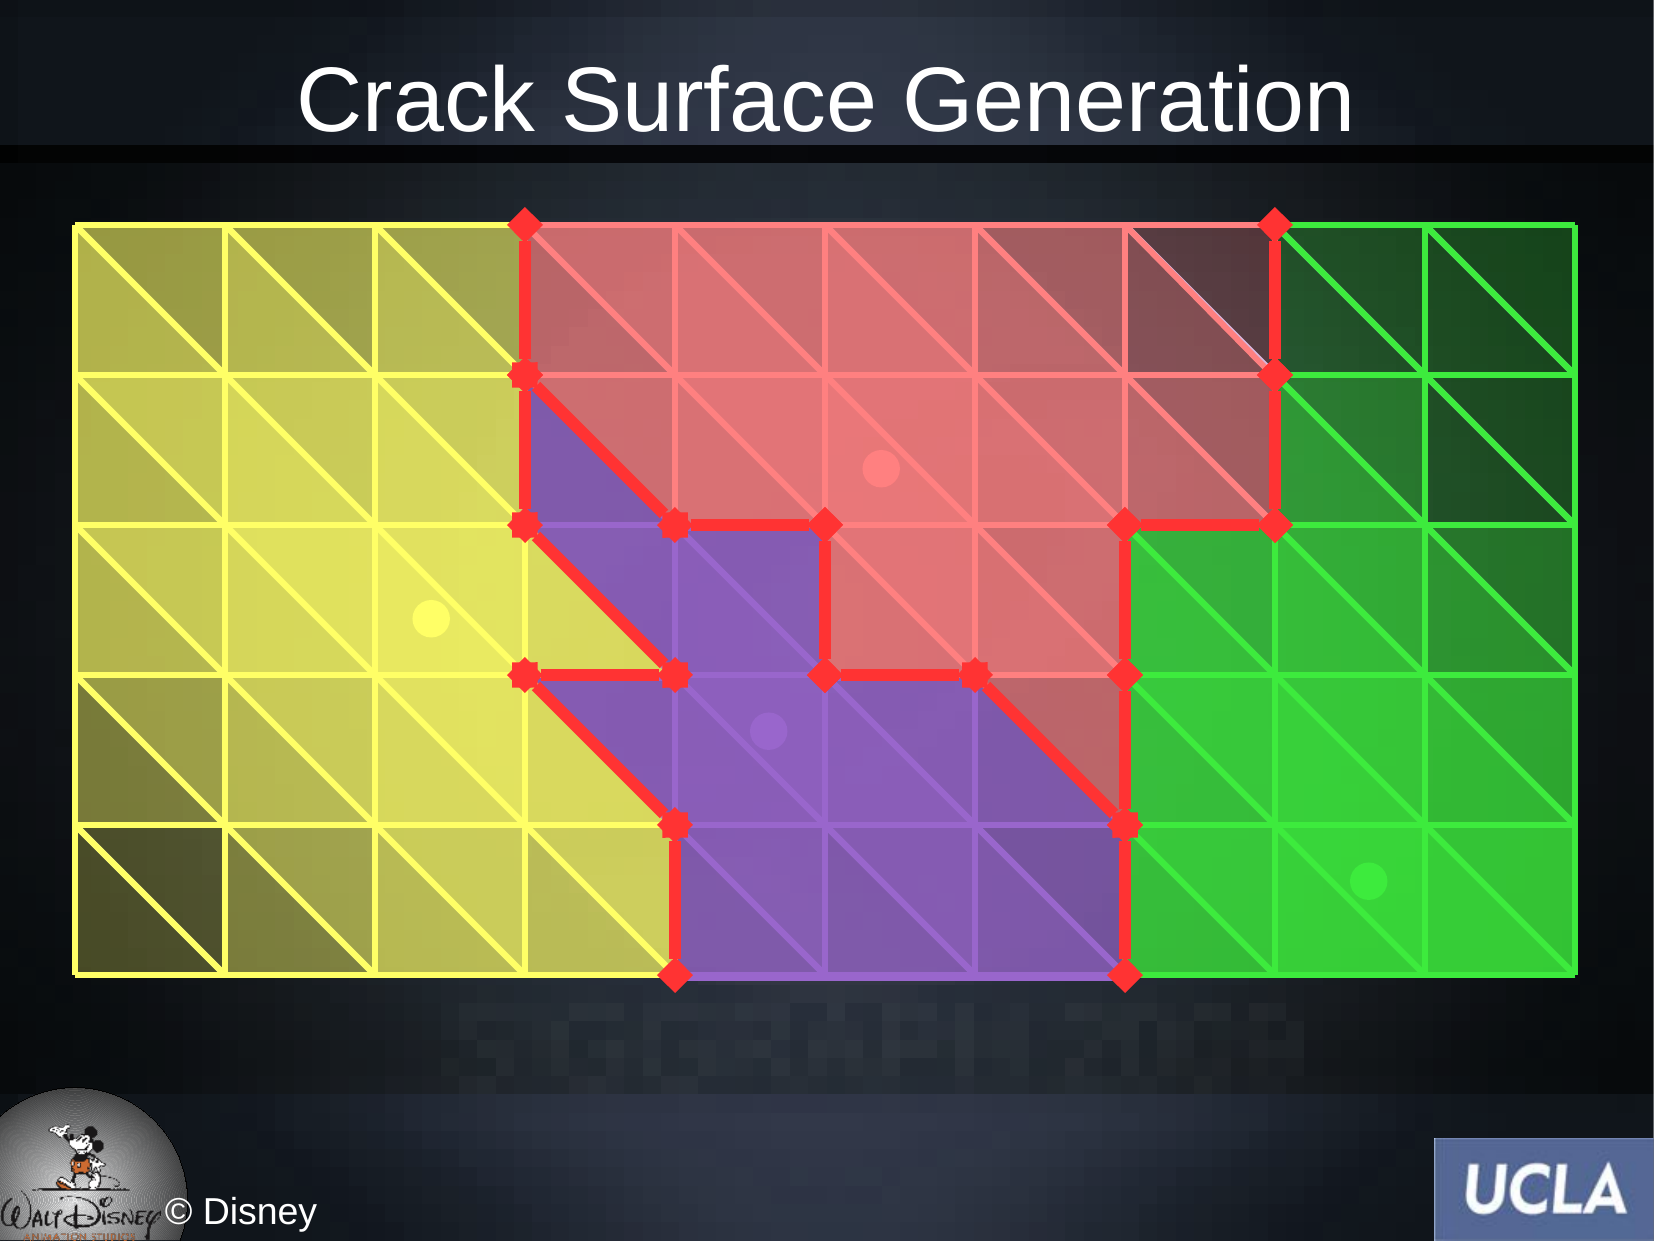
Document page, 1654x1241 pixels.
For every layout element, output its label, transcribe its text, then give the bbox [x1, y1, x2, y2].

text_box [1434, 378, 1572, 516]
text_box [529, 388, 1122, 975]
picture [0, 0, 1654, 1241]
text_box [1434, 228, 1572, 366]
text_box [1428, 234, 1566, 372]
text_box [78, 228, 672, 972]
text_box [1287, 228, 1422, 366]
text_box [78, 834, 216, 972]
text_box [1128, 237, 1572, 972]
text_box [528, 228, 1272, 809]
text_box [1134, 228, 1271, 364]
title Crack Surface Generation [82, 48, 1571, 152]
